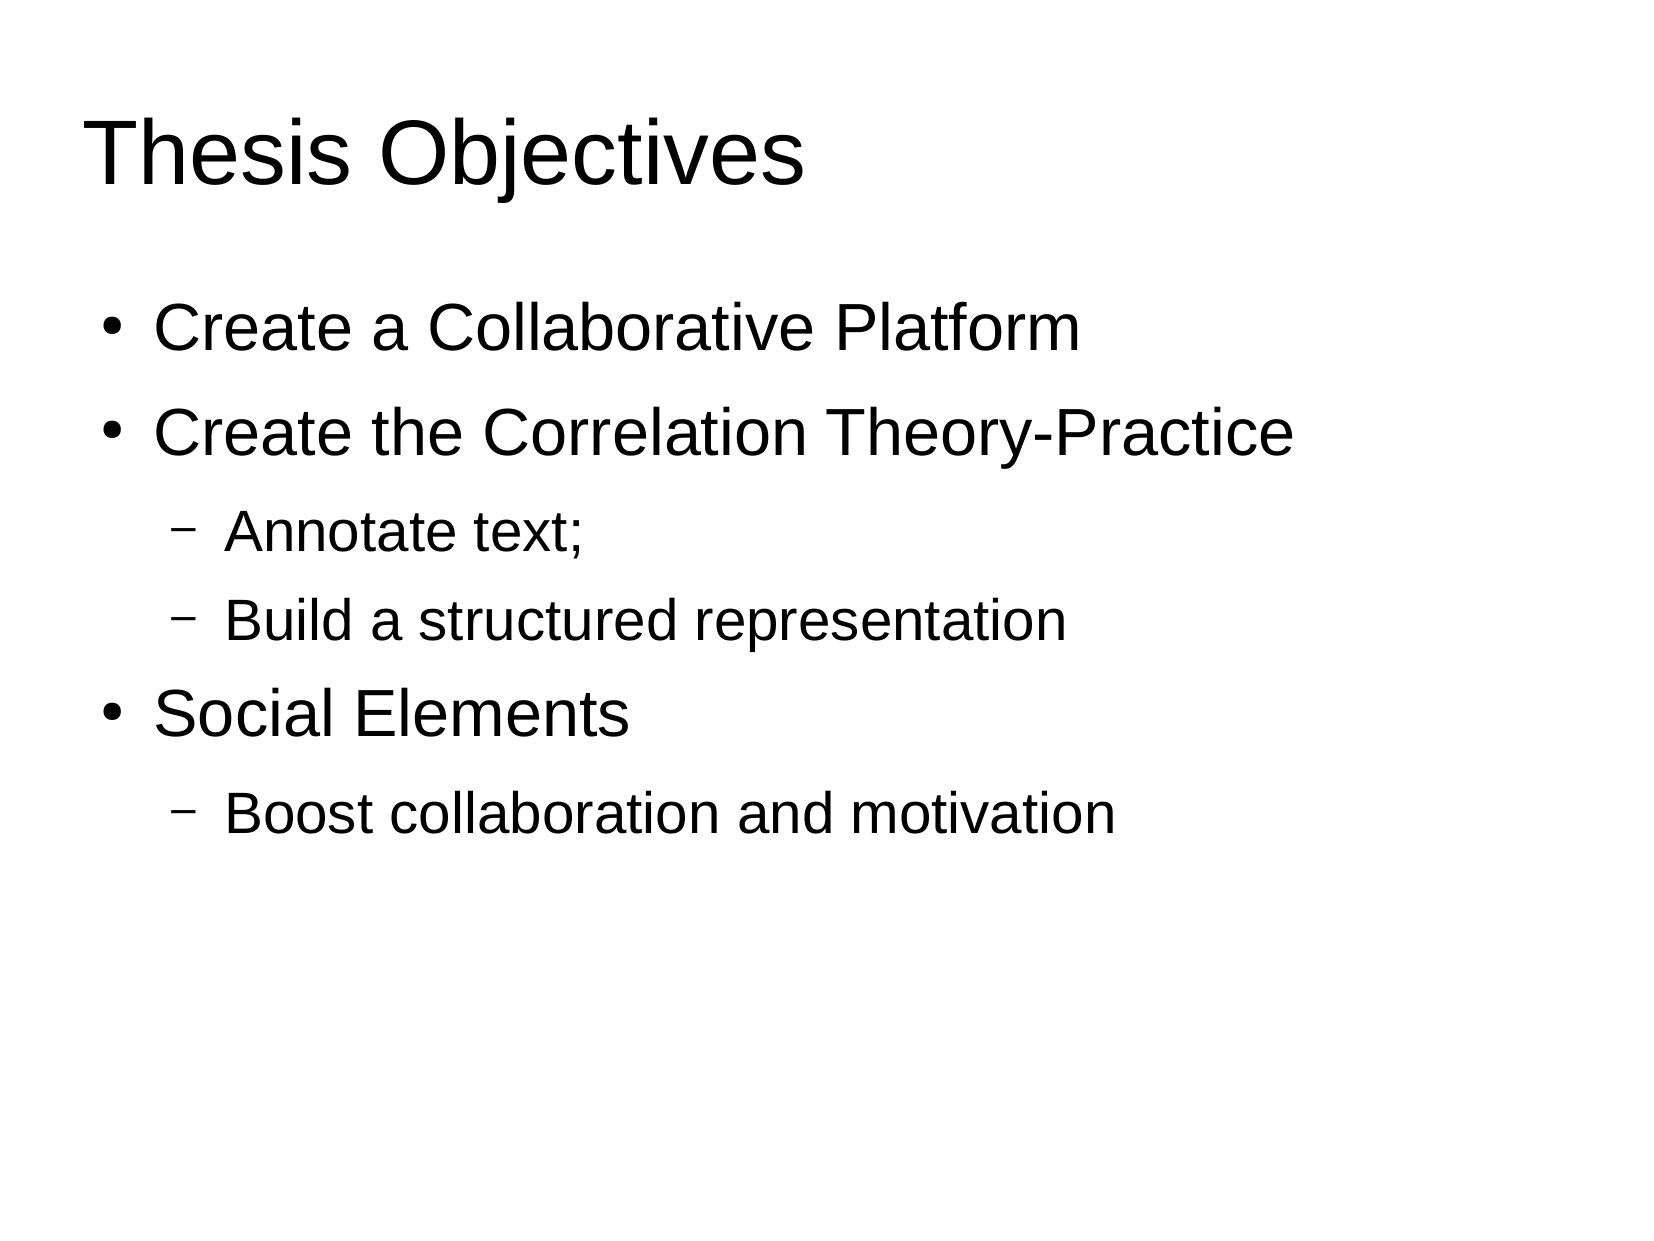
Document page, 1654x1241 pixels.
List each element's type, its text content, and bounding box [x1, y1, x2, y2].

list Create a Collaborative Platform Create the Correlation Theory-Practice Annotate text; Build a structured representation Social Elements Boost collaboration and motivation [82, 290, 1571, 1010]
title Thesis Objectives [82, 49, 1571, 257]
